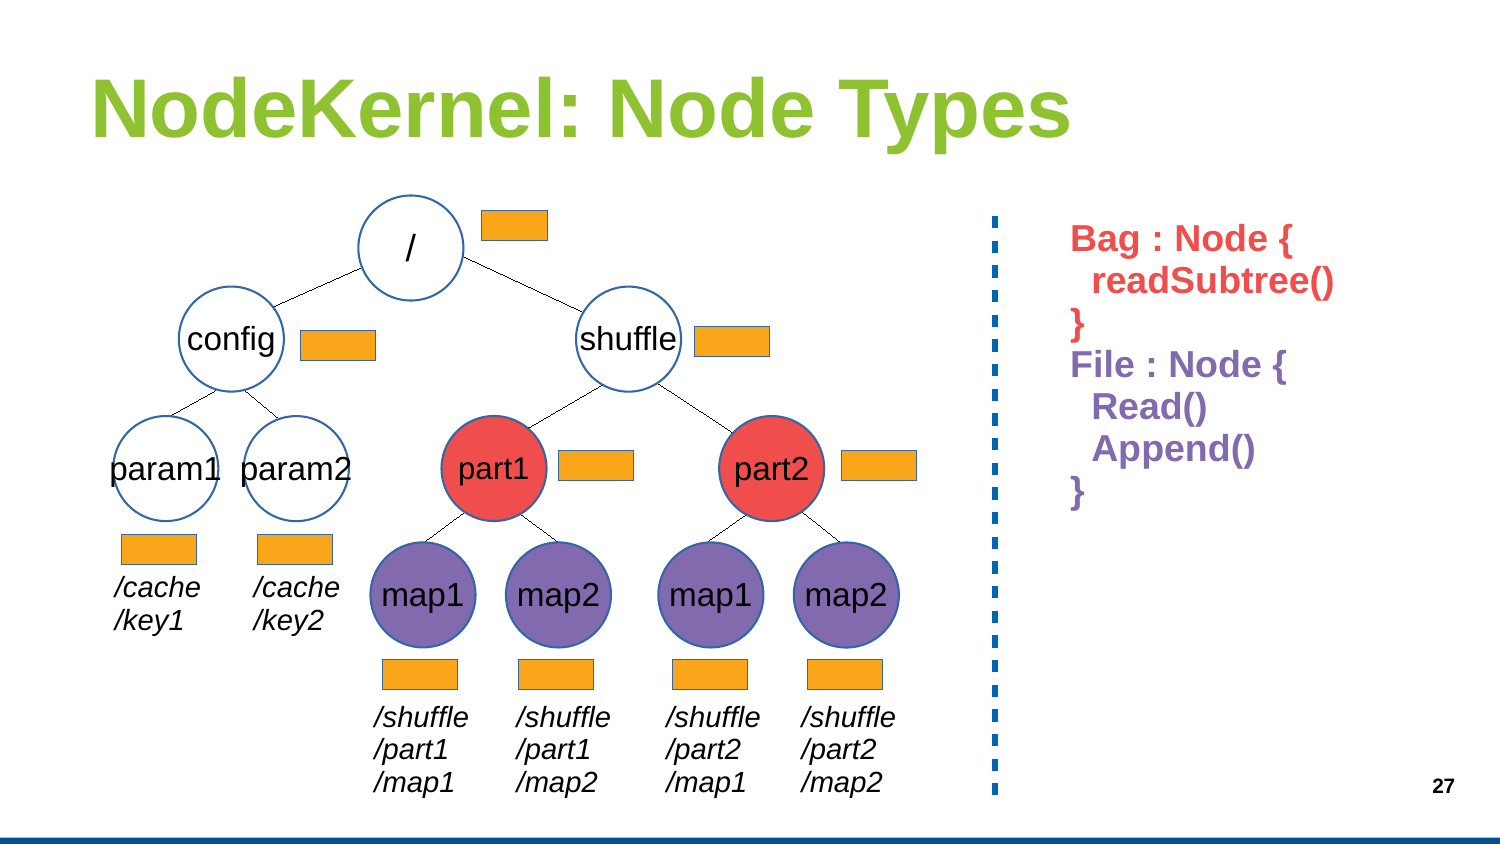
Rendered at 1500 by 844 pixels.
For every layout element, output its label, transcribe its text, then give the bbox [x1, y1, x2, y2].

text_box map2 [505, 542, 611, 648]
text_box map1 [370, 542, 476, 648]
text_box [121, 534, 197, 565]
text_box [841, 450, 917, 481]
text_box [672, 659, 748, 690]
text_box part2 [719, 416, 825, 522]
text_box param2 [338, 466, 349, 478]
text_box / [358, 195, 464, 301]
text_box part1 [441, 415, 547, 522]
text_box /shuffle /part1 /map2 [501, 693, 629, 807]
text_box [518, 659, 594, 690]
text_box /shuffle /part1 /map1 [359, 693, 487, 807]
title NodeKernel: Node Types [75, 33, 1426, 175]
text_box map1 [658, 542, 764, 648]
text_box /shuffle /part2 /map1 [651, 693, 779, 807]
text_box [300, 330, 376, 361]
text_box param1 [114, 464, 123, 478]
text_box /cache /key2 [239, 564, 367, 655]
text_box [257, 534, 333, 565]
text_box map2 [793, 542, 899, 648]
text_box shuffle [576, 286, 682, 392]
text_box param1 [113, 416, 219, 522]
text_box /cache /key1 [100, 564, 227, 655]
text_box config [178, 286, 284, 392]
text_box [558, 450, 634, 481]
text_box Bag : Node { readSubtree() } File : Node { Read() Append() } [1055, 210, 1454, 687]
text_box [382, 659, 458, 690]
text_box [481, 210, 548, 241]
text_box param2 [244, 464, 253, 478]
text_box [694, 326, 770, 357]
text_box /shuffle /part2 /map2 [786, 693, 914, 807]
text_box param2 [244, 416, 348, 522]
text_box [807, 659, 883, 690]
